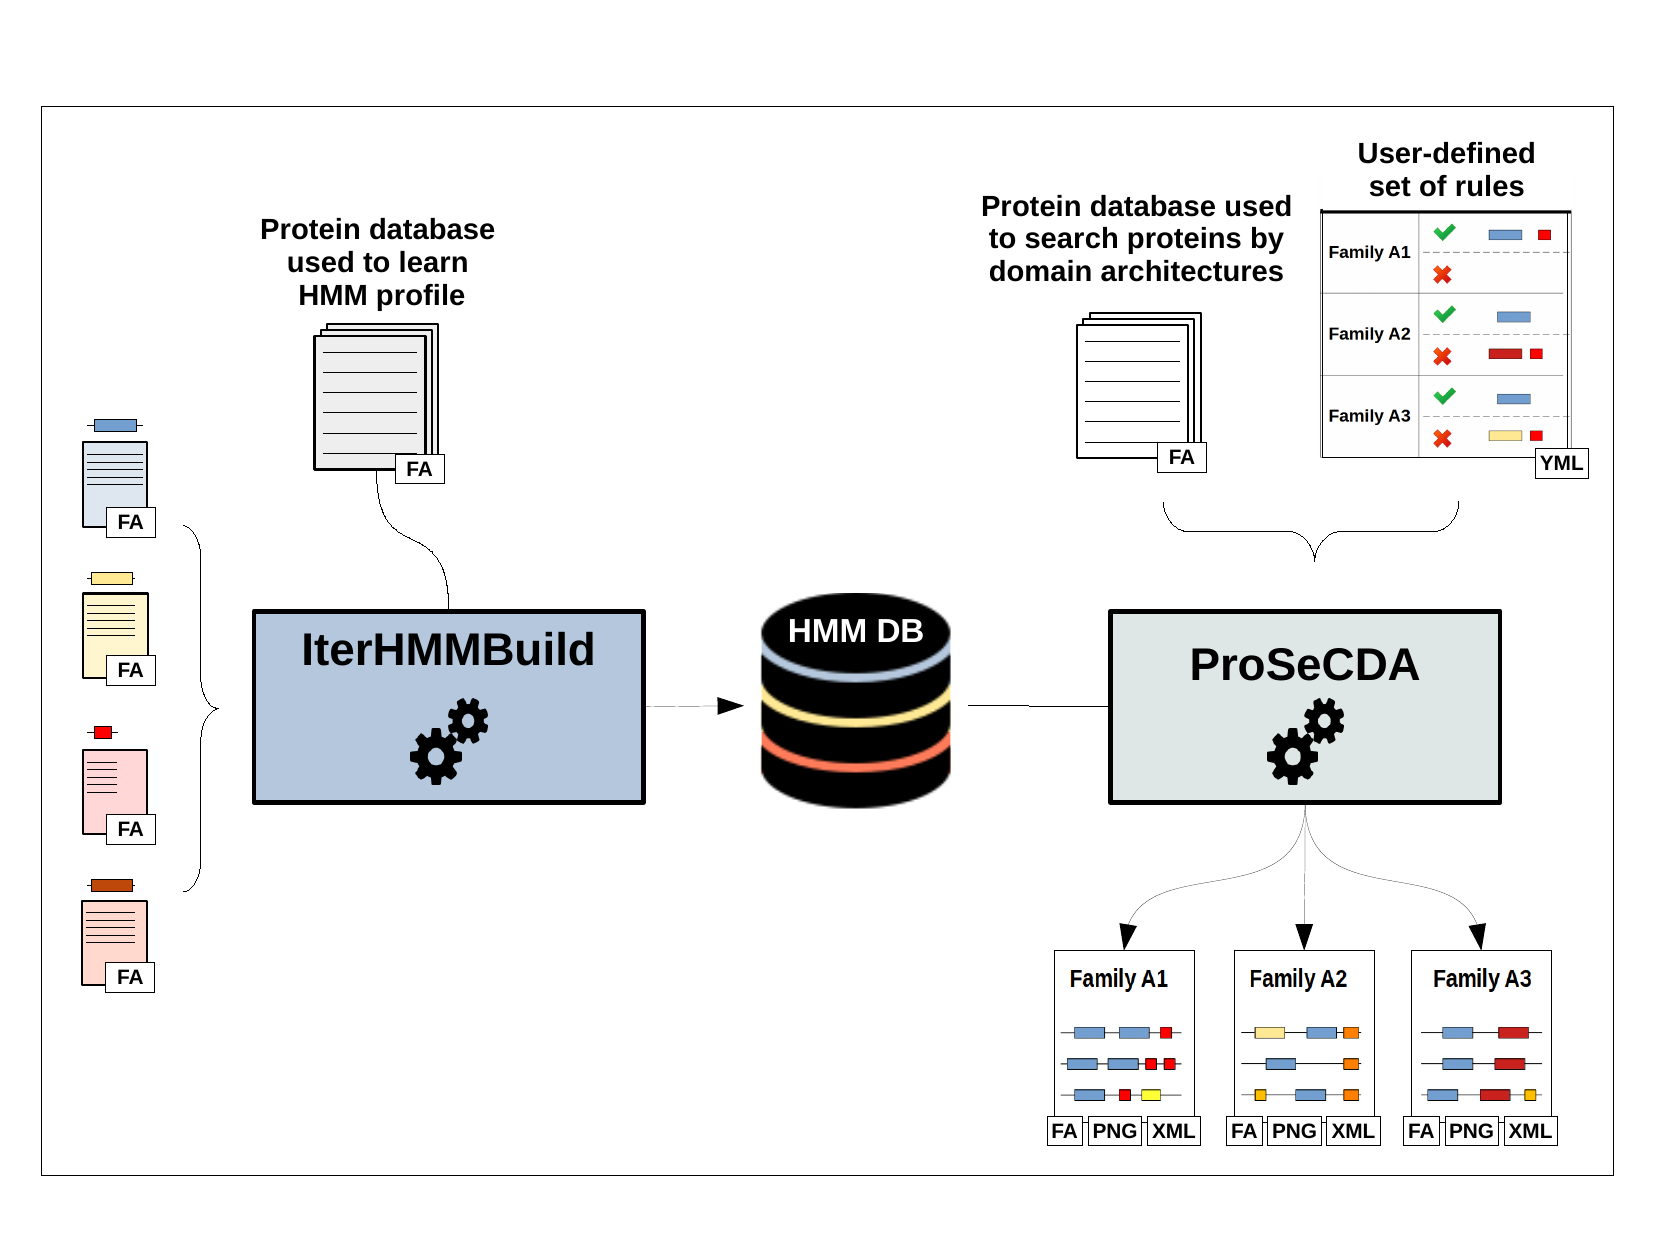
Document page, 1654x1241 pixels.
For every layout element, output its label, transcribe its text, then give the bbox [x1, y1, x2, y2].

text_box FA [1226, 1116, 1263, 1146]
text_box [82, 900, 148, 985]
picture [1267, 698, 1344, 785]
text_box [82, 442, 148, 527]
text_box Protein database used to learn HMM profile [224, 205, 532, 319]
text_box [91, 572, 133, 585]
text_box Protein database used to search proteins by domain architectures [962, 182, 1312, 296]
text_box FA [1047, 1116, 1083, 1146]
text_box FA [395, 454, 445, 484]
text_box FA [105, 962, 155, 993]
text_box [94, 726, 112, 739]
picture [1235, 951, 1373, 1111]
picture [1412, 951, 1551, 1111]
text_box [91, 879, 133, 892]
text_box YML [1535, 448, 1589, 479]
text_box [82, 750, 148, 835]
text_box XML [1147, 1116, 1201, 1146]
text_box [94, 419, 137, 432]
text_box PNG [1267, 1116, 1322, 1146]
text_box User-defined set of rules [1322, 129, 1571, 211]
text_box FA [1157, 442, 1207, 473]
text_box XML [1504, 1116, 1558, 1146]
text_box ProSeCDA [1110, 611, 1501, 803]
text_box [314, 324, 439, 470]
picture [1055, 951, 1194, 1111]
text_box PNG [1445, 1116, 1499, 1146]
text_box FA [106, 655, 156, 686]
text_box FA [106, 507, 156, 538]
picture [1316, 178, 1576, 461]
picture [1323, 213, 1567, 457]
picture [410, 698, 488, 785]
text_box HMM DB [761, 604, 951, 662]
text_box FA [106, 814, 156, 845]
text_box XML [1326, 1116, 1381, 1146]
picture [744, 593, 969, 818]
text_box IterHMMBuild [253, 611, 644, 803]
text_box [82, 593, 148, 678]
text_box [1076, 312, 1201, 459]
text_box PNG [1088, 1116, 1142, 1146]
text_box FA [1403, 1116, 1440, 1146]
